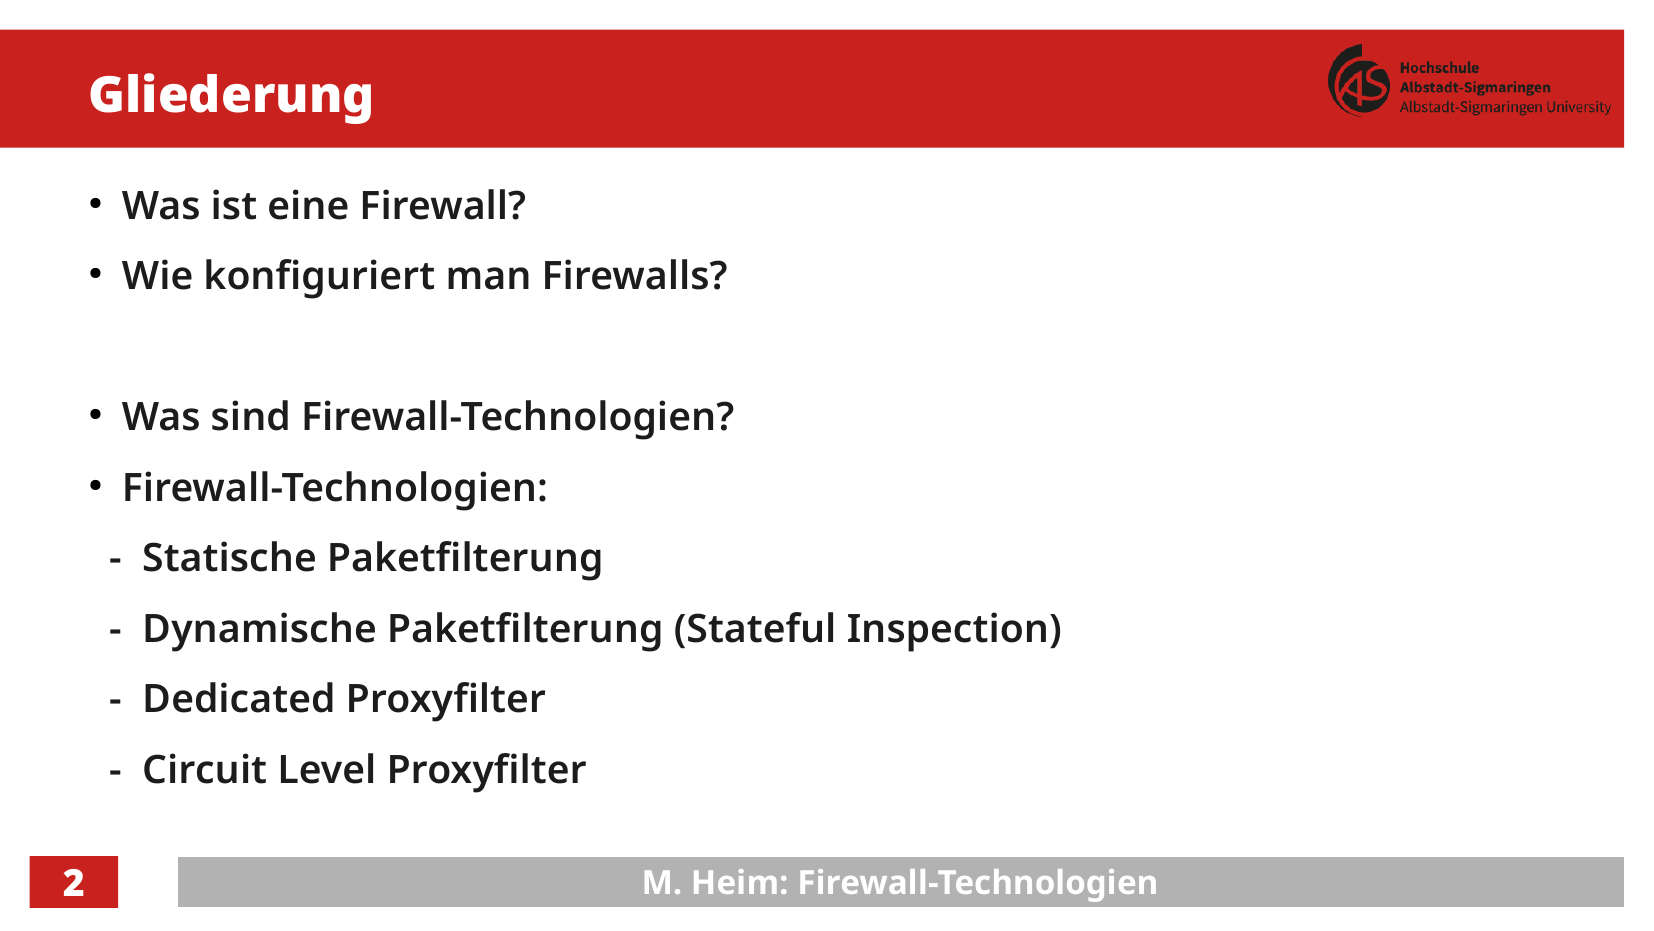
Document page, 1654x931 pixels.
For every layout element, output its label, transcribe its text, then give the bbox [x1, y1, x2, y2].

list Was ist eine Firewall? Wie konfiguriert man Firewalls? Was sind Firewall-Technologien? Firewall-Technologien: - Statische Paketfilterung - Dynamische Paketfilterung (Stateful Inspection) - Dedicated Proxyfilter - Circuit Level Proxyfilter [88, 177, 1565, 798]
picture [1328, 0, 1611, 162]
title Gliederung [88, 53, 1359, 128]
